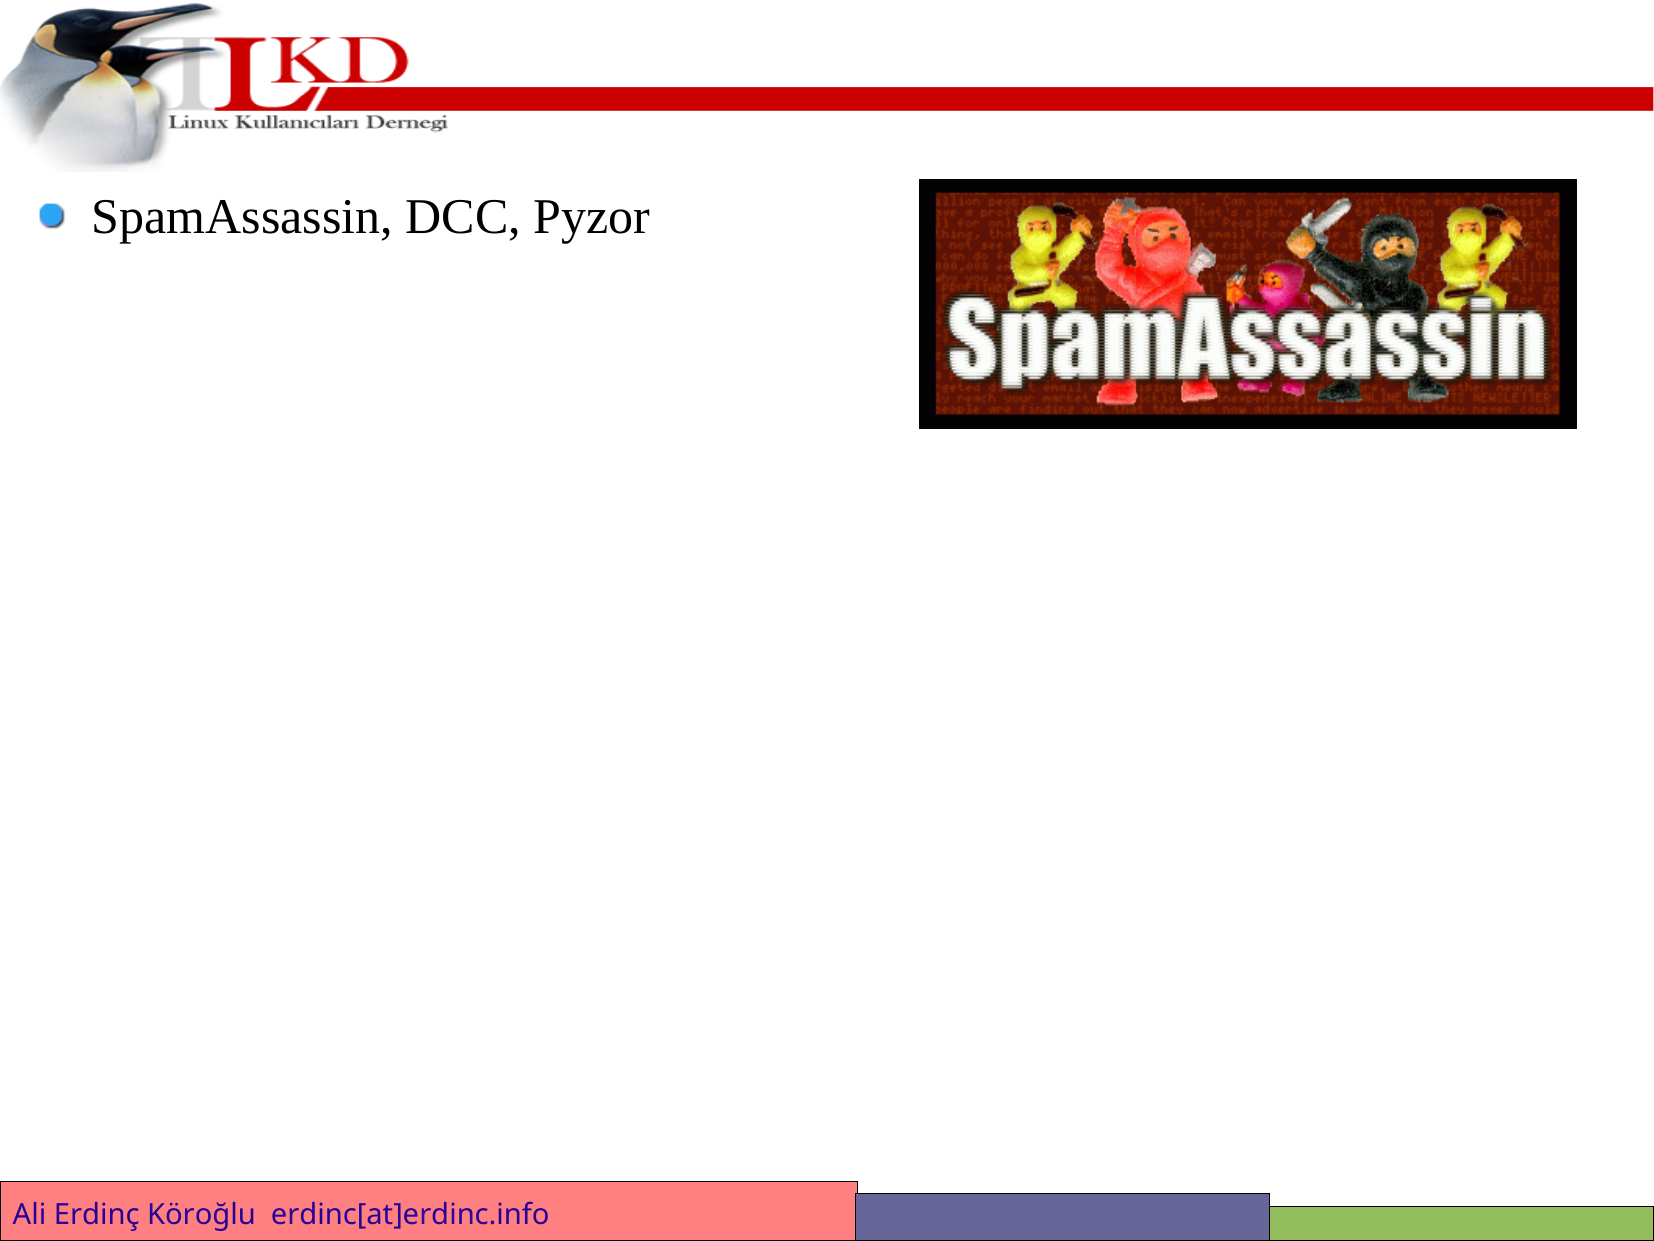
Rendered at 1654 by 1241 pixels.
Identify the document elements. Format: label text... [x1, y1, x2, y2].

text_box [0, 1181, 1654, 1241]
picture [919, 179, 1577, 430]
text_box Ali Erdinç Köroğlu erdinc[at]erdinc.info http://www.erdinc.info [12, 1193, 852, 1233]
text_box SpamAssassin, DCC, Pyzor [38, 188, 651, 250]
picture [0, 0, 1654, 172]
